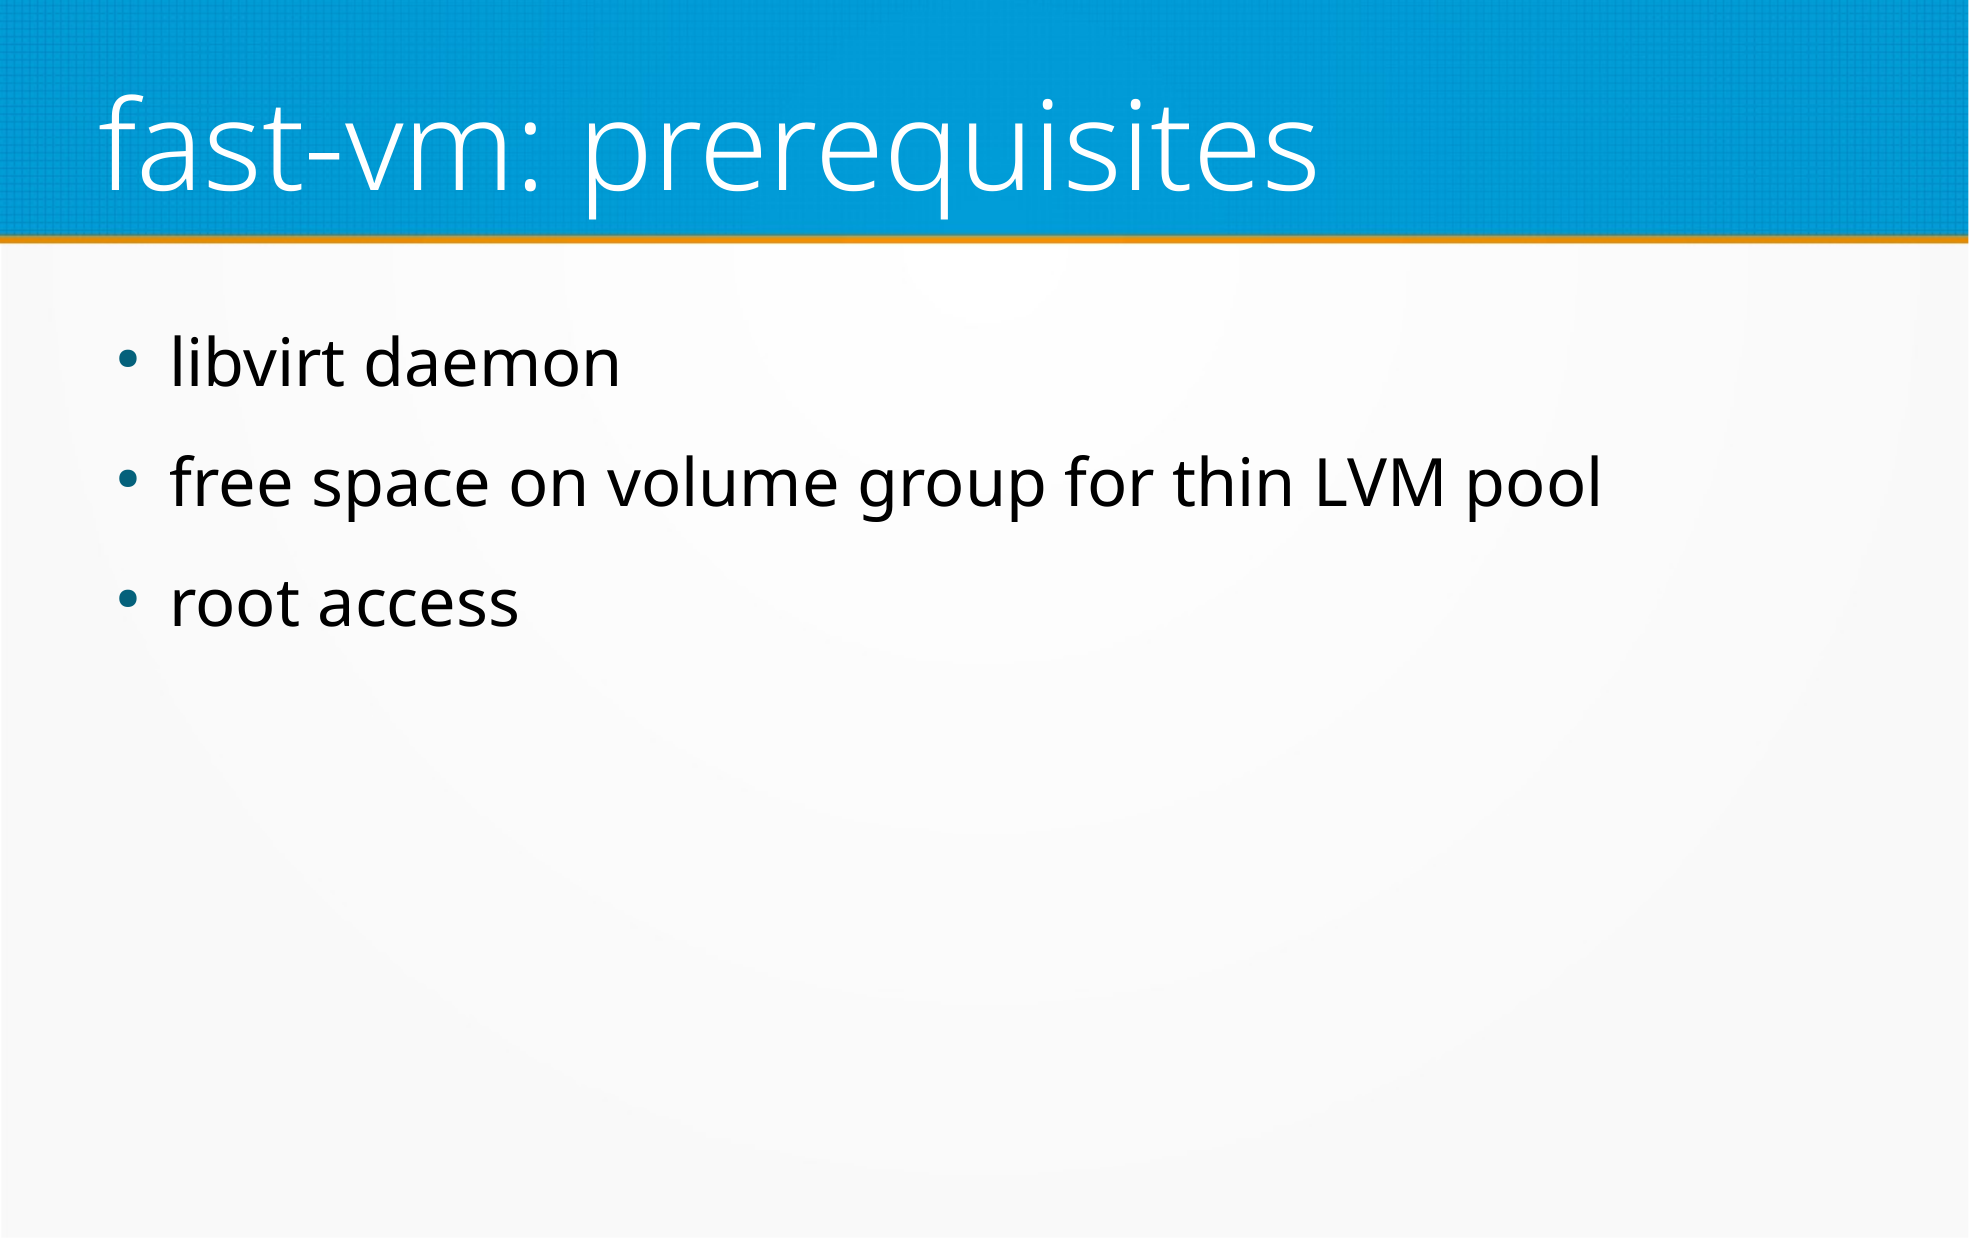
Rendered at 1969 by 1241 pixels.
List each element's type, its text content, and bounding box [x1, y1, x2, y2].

picture [0, 233, 1969, 1241]
title fast-vm: prerequisites [98, 19, 1870, 227]
list libvirt daemon free space on volume group for thin LVM pool root access [98, 315, 1861, 1081]
